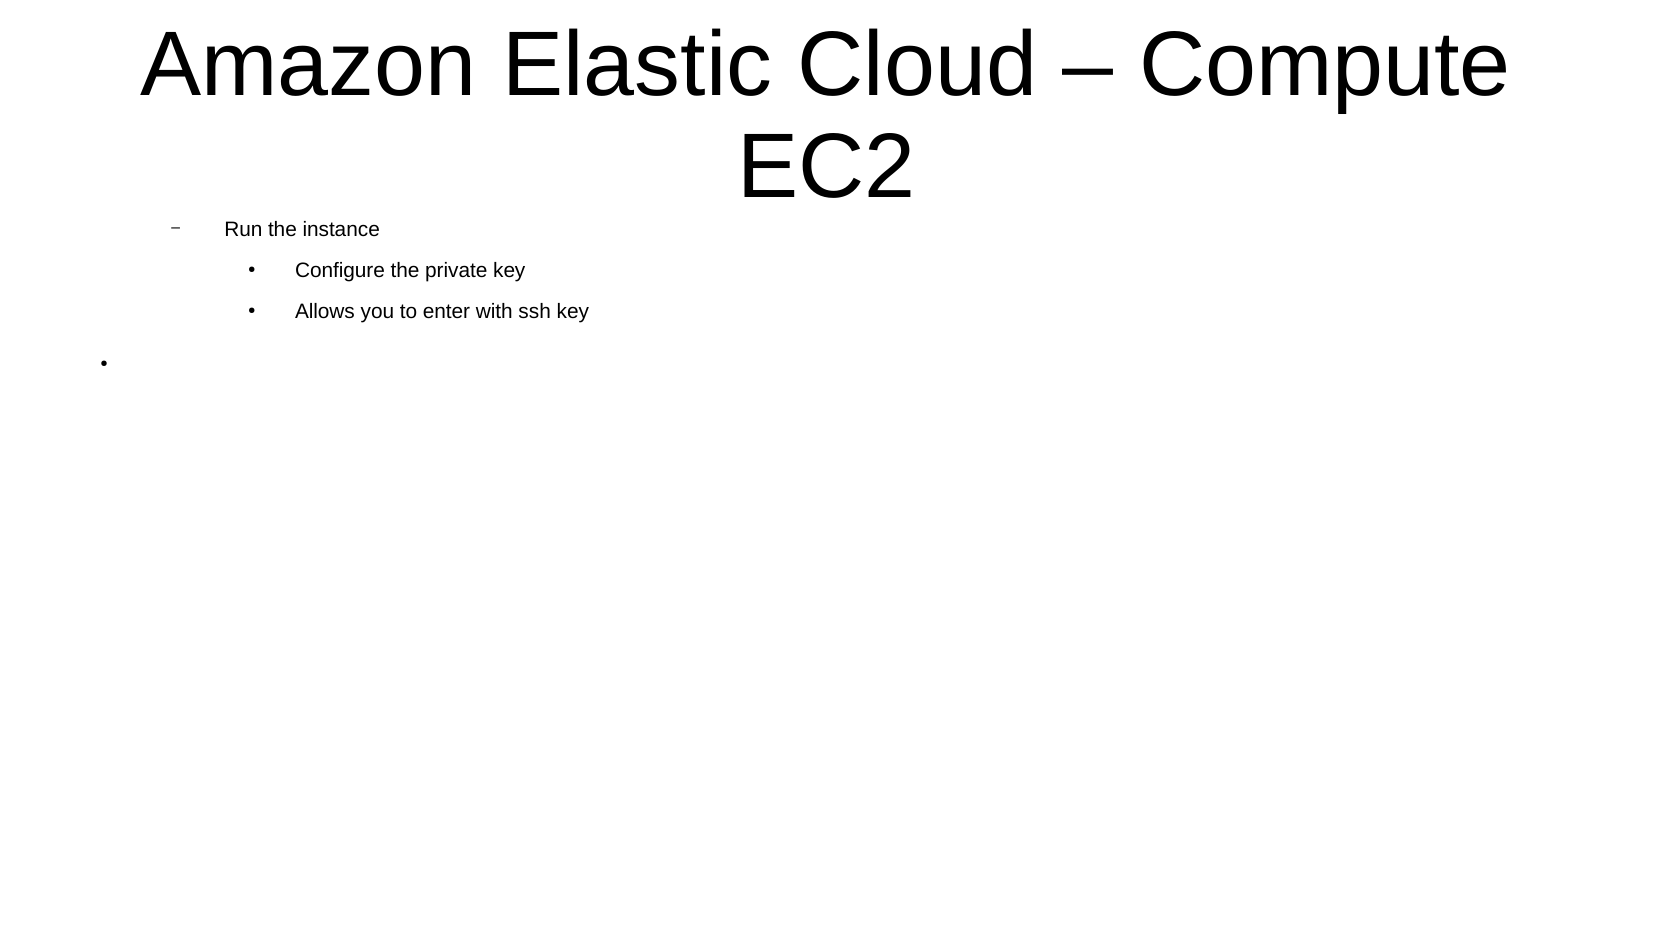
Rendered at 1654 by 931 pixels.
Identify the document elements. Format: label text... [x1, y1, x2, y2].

list Run the instance Configure the private key Allows you to enter with ssh key [82, 217, 1621, 901]
title Amazon Elastic Cloud – Compute EC2 [82, 12, 1571, 217]
